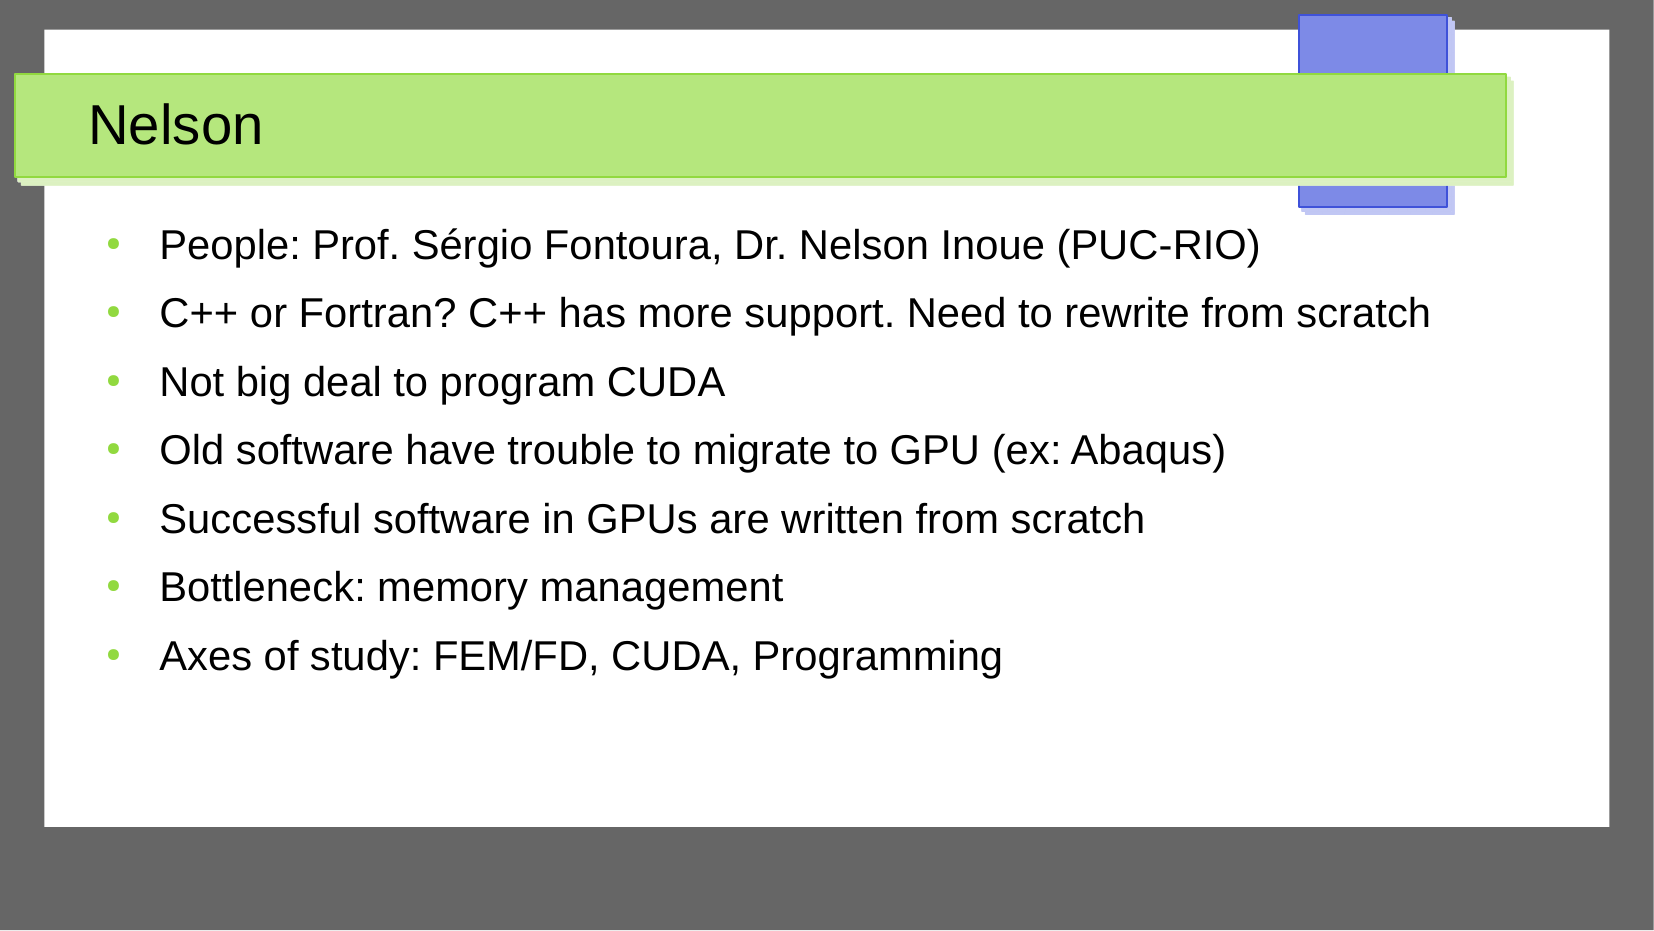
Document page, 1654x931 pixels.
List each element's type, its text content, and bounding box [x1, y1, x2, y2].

title Nelson [88, 73, 1506, 178]
list People: Prof. Sérgio Fontoura, Dr. Nelson Inoue (PUC-RIO) C++ or Fortran? C++ has more support. Need to rewrite from scratch Not big deal to program CUDA Old software have trouble to migrate to GPU (ex: Abaqus) Successful software in GPUs are written from scratch Bottleneck: memory management Axes of study: FEM/FD, CUDA, Programming [88, 221, 1565, 813]
